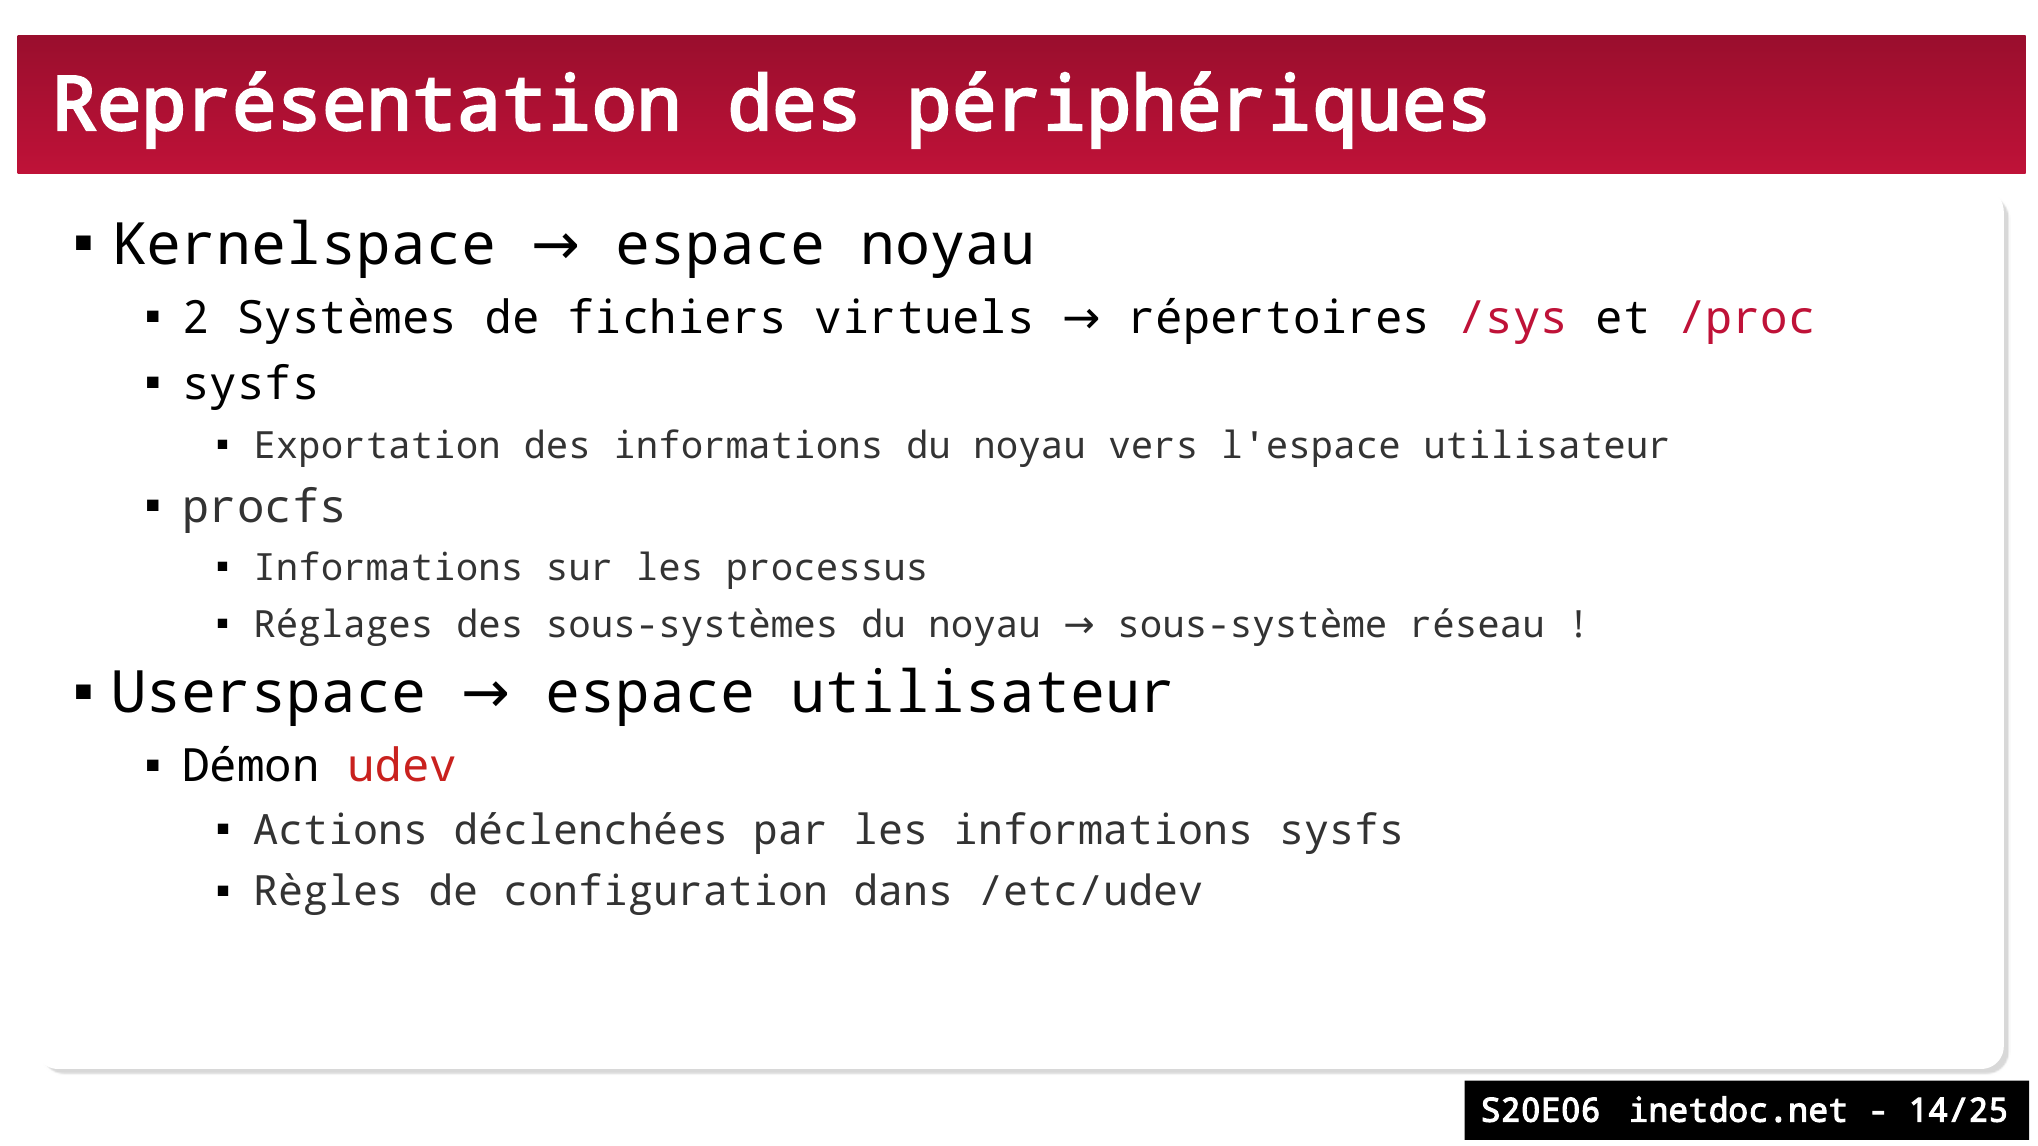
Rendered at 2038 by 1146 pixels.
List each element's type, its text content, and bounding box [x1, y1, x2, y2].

text_box Kernelspace → espace noyau 2 Systèmes de fichiers virtuels → répertoires /sys et /proc sysfs Exportation des informations du noyau vers l'espace utilisateur procfs Informations sur les processus Réglages des sous-systèmes du noyau → sous-système réseau ! Userspace → espace utilisateur Démon udev Actions déclenchées par les informations sysfs Règles de configuration dans /etc/udev [35, 188, 2004, 1069]
text_box Représentation des périphériques [17, 35, 2026, 174]
text_box S20E06 inetdoc.net - 22/25 [1464, 1080, 2030, 1140]
